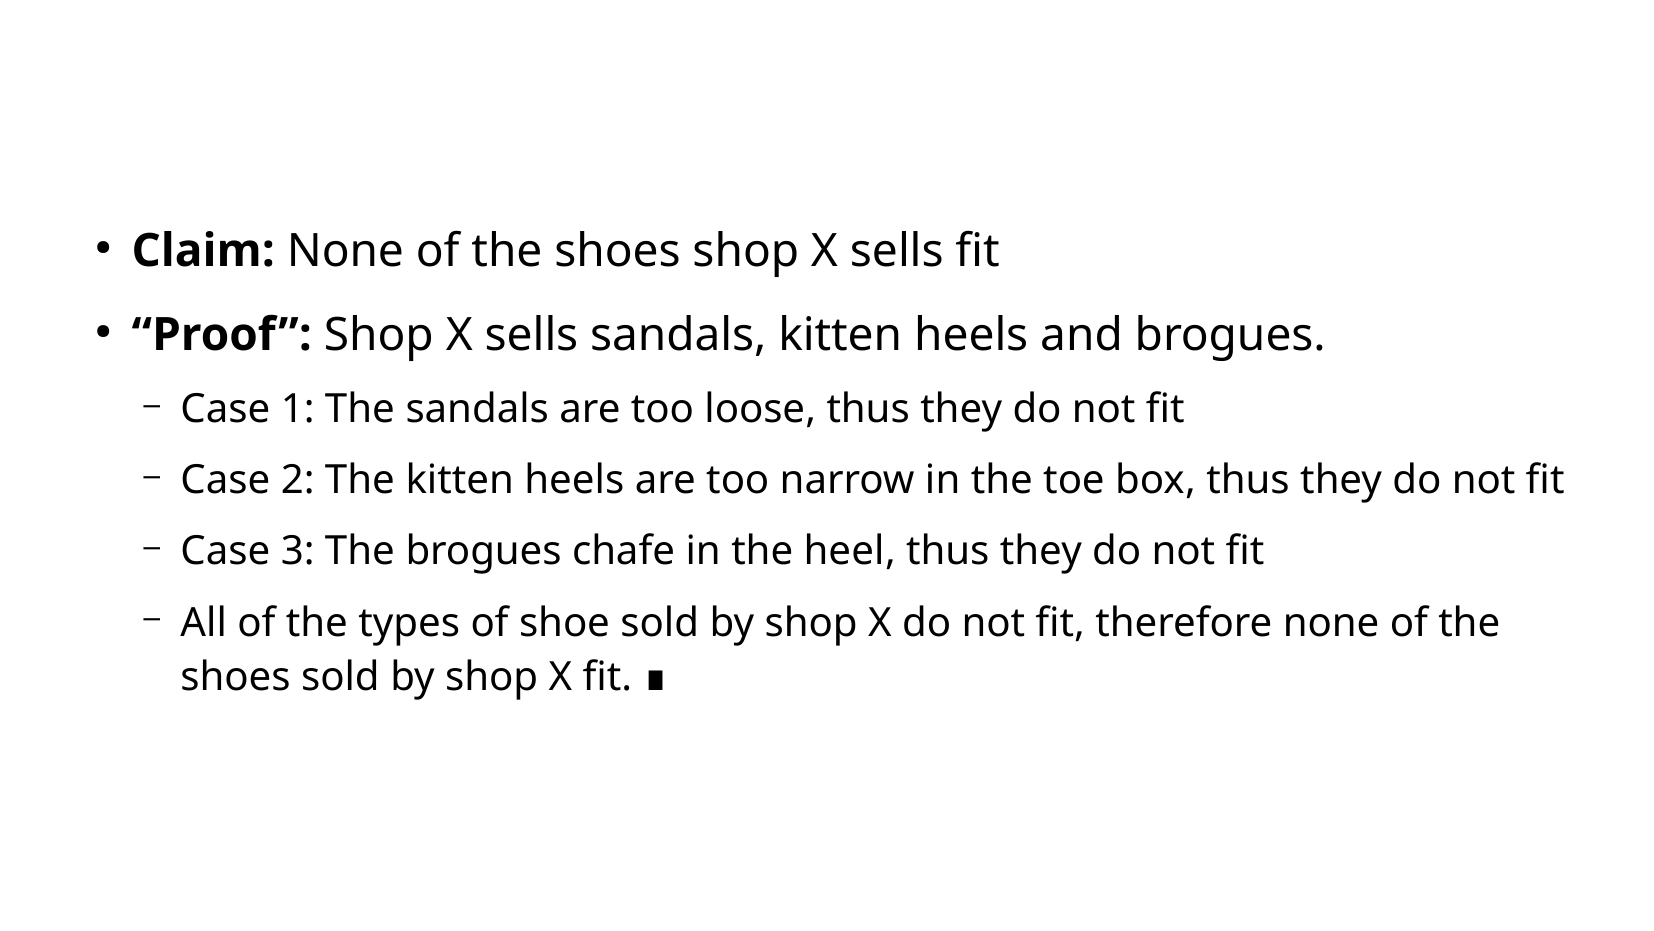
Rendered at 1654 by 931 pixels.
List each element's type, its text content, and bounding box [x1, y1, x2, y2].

list Claim: None of the shoes shop X sells fit “Proof”: Shop X sells sandals, kitten heels and brogues. Case 1: The sandals are too loose, thus they do not fit Case 2: The kitten heels are too narrow in the toe box, thus they do not fit Case 3: The brogues chafe in the heel, thus they do not fit All of the types of shoe sold by shop X do not fit, therefore none of the shoes sold by shop X fit. ∎ [82, 217, 1571, 758]
